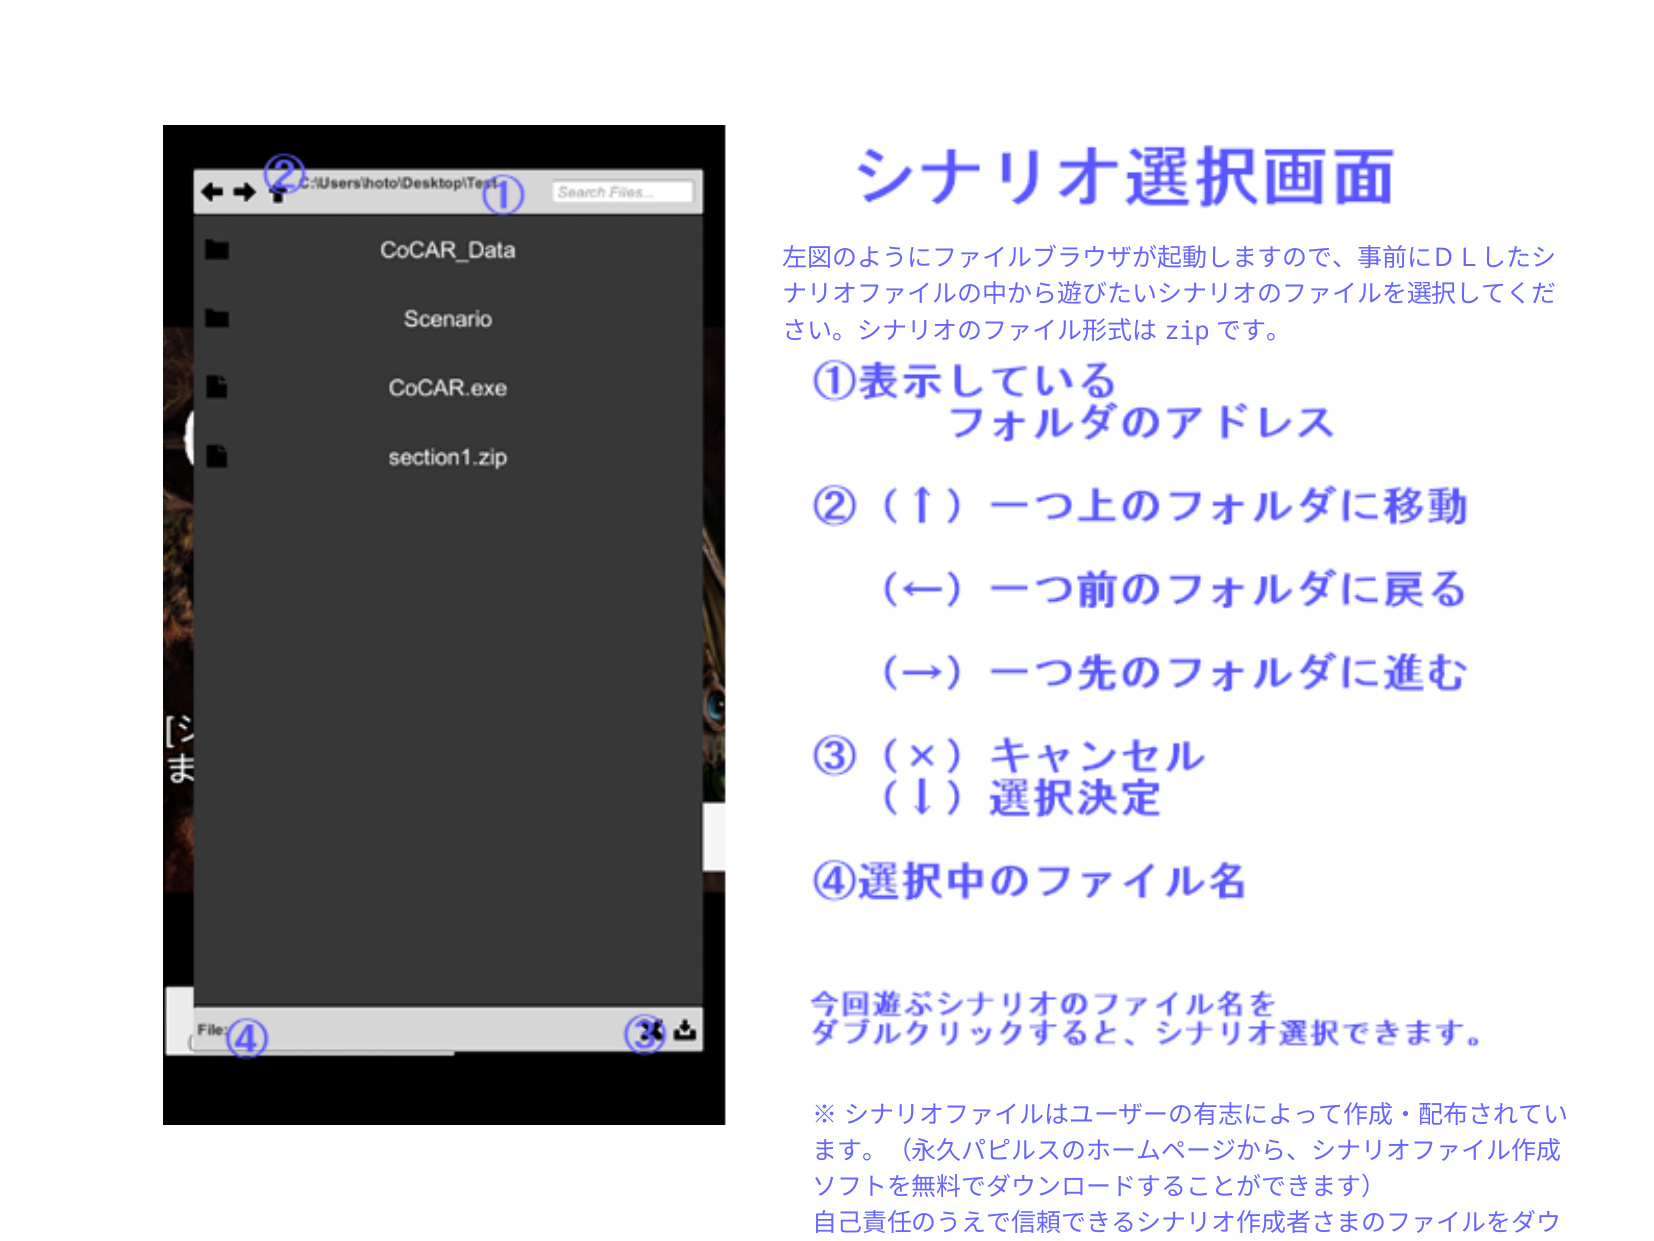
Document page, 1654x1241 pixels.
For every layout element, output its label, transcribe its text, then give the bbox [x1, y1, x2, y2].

text_box ※シナリオファイルはユーザーの有志によって作成・配布されています。（永久パピルスのホームページから、シナリオファイル作成ソフトを無料でダウンロードすることができます） 自己責任のうえで信頼できるシナリオ作成者さまのファイルをダウンロードし、遊んでください。 [797, 1086, 1595, 1241]
picture [163, 125, 1497, 1125]
text_box 左図のようにファイルブラウザが起動しますので、事前にＤＬしたシナリオファイルの中から遊びたいシナリオのファイルを選択してください。シナリオのファイル形式はzipです。 [767, 230, 1595, 414]
